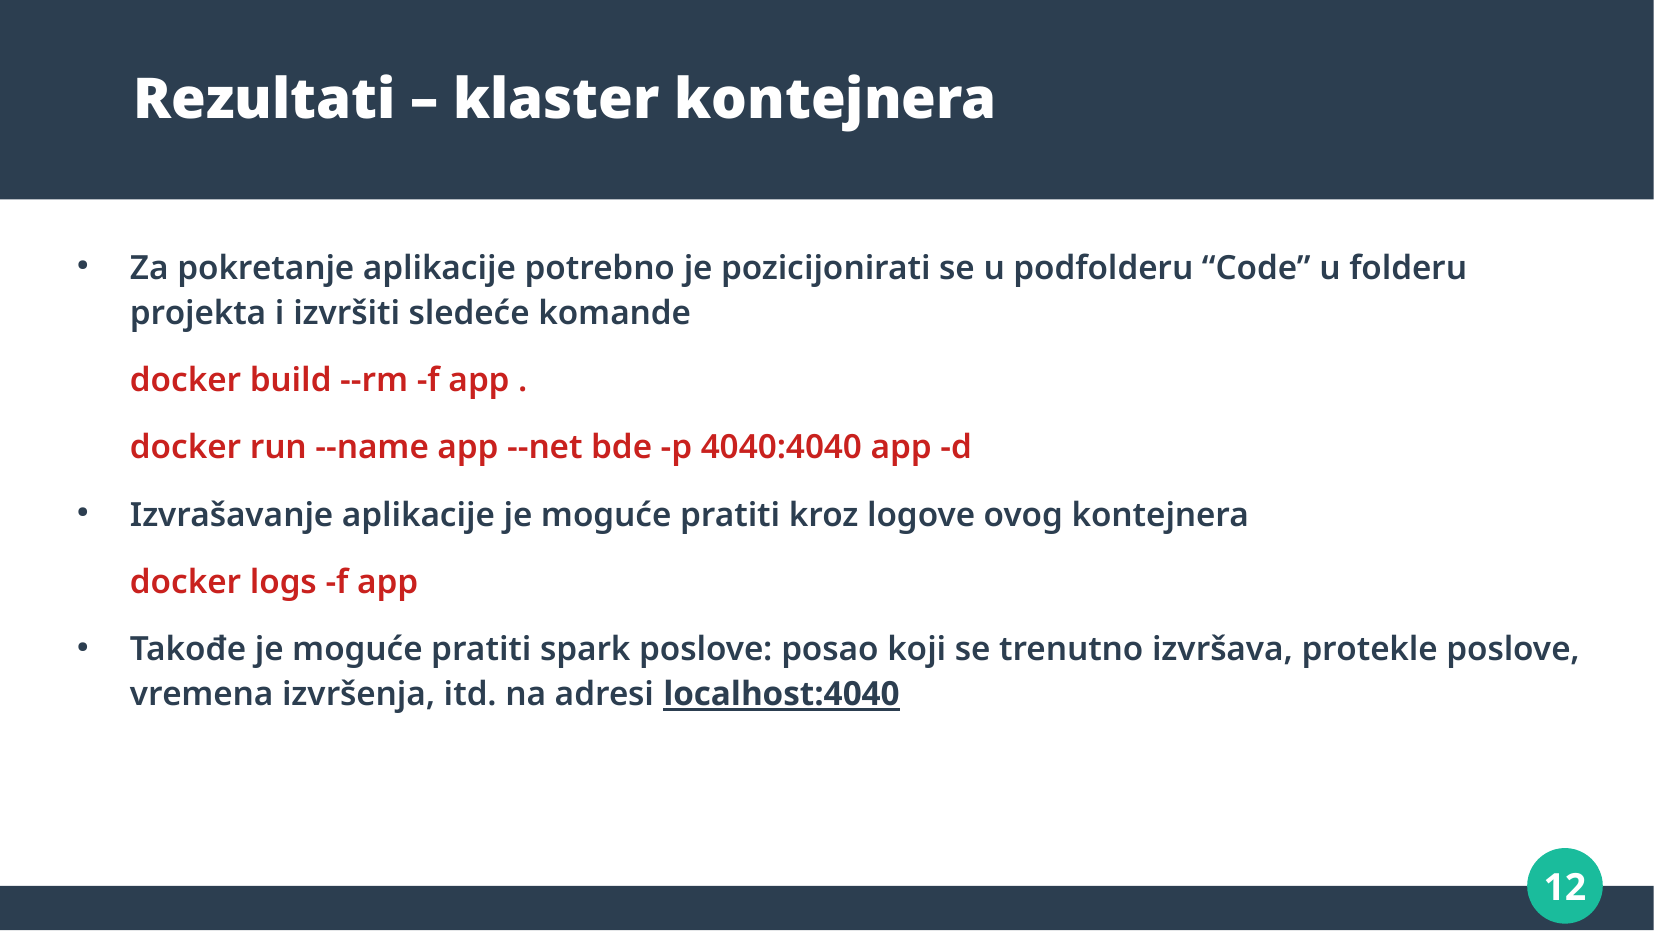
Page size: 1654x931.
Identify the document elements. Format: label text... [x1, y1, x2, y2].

list Za pokretanje aplikacije potrebno je pozicijonirati se u podfolderu “Code” u folderu projekta i izvršiti sledeće komande docker build --rm -f app . docker run --name app --net bde -p 4040:4040 app -d Izvrašavanje aplikacije je moguće pratiti kroz logove ovog kontejnera docker logs -f app Takođe je moguće pratiti spark poslove: posao koji se trenutno izvršava, protekle poslove, vremena izvršenja, itd. na adresi localhost:4040 [59, 243, 1595, 864]
title Rezultati – klaster kontejnera [59, 37, 1595, 156]
